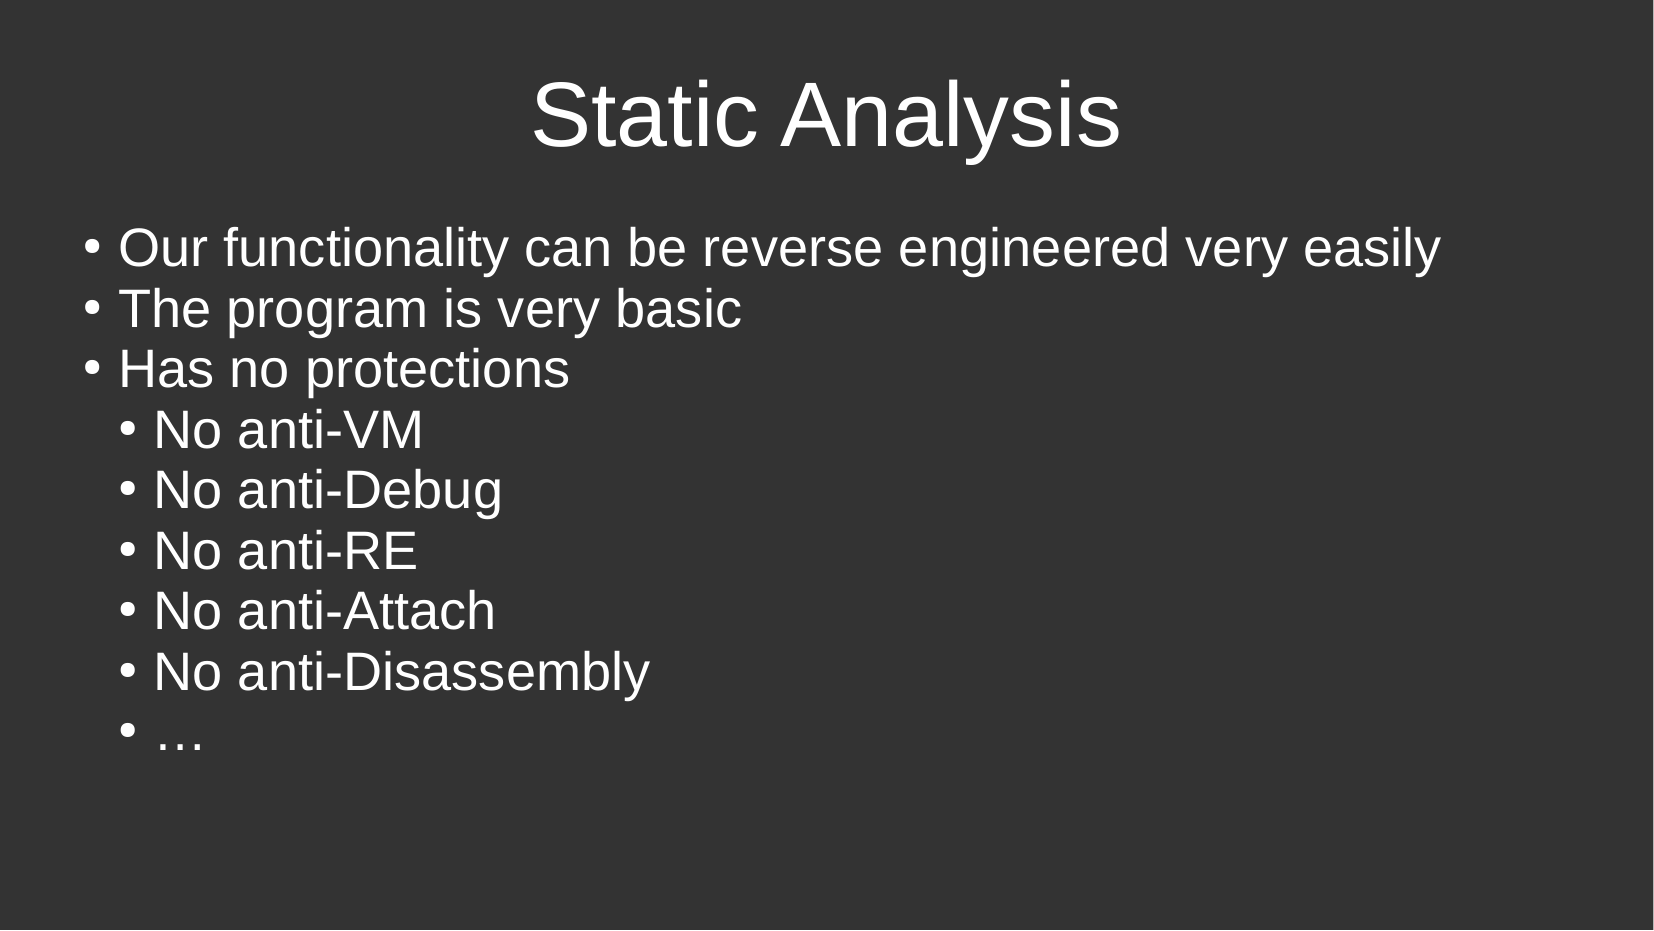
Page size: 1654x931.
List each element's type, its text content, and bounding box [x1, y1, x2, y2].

subtitle Our functionality can be reverse engineered very easily The program is very basic Has no protections No anti-VM No anti-Debug No anti-RE No anti-Attach No anti-Disassembly … [82, 217, 1571, 763]
title Static Analysis [82, 37, 1571, 193]
